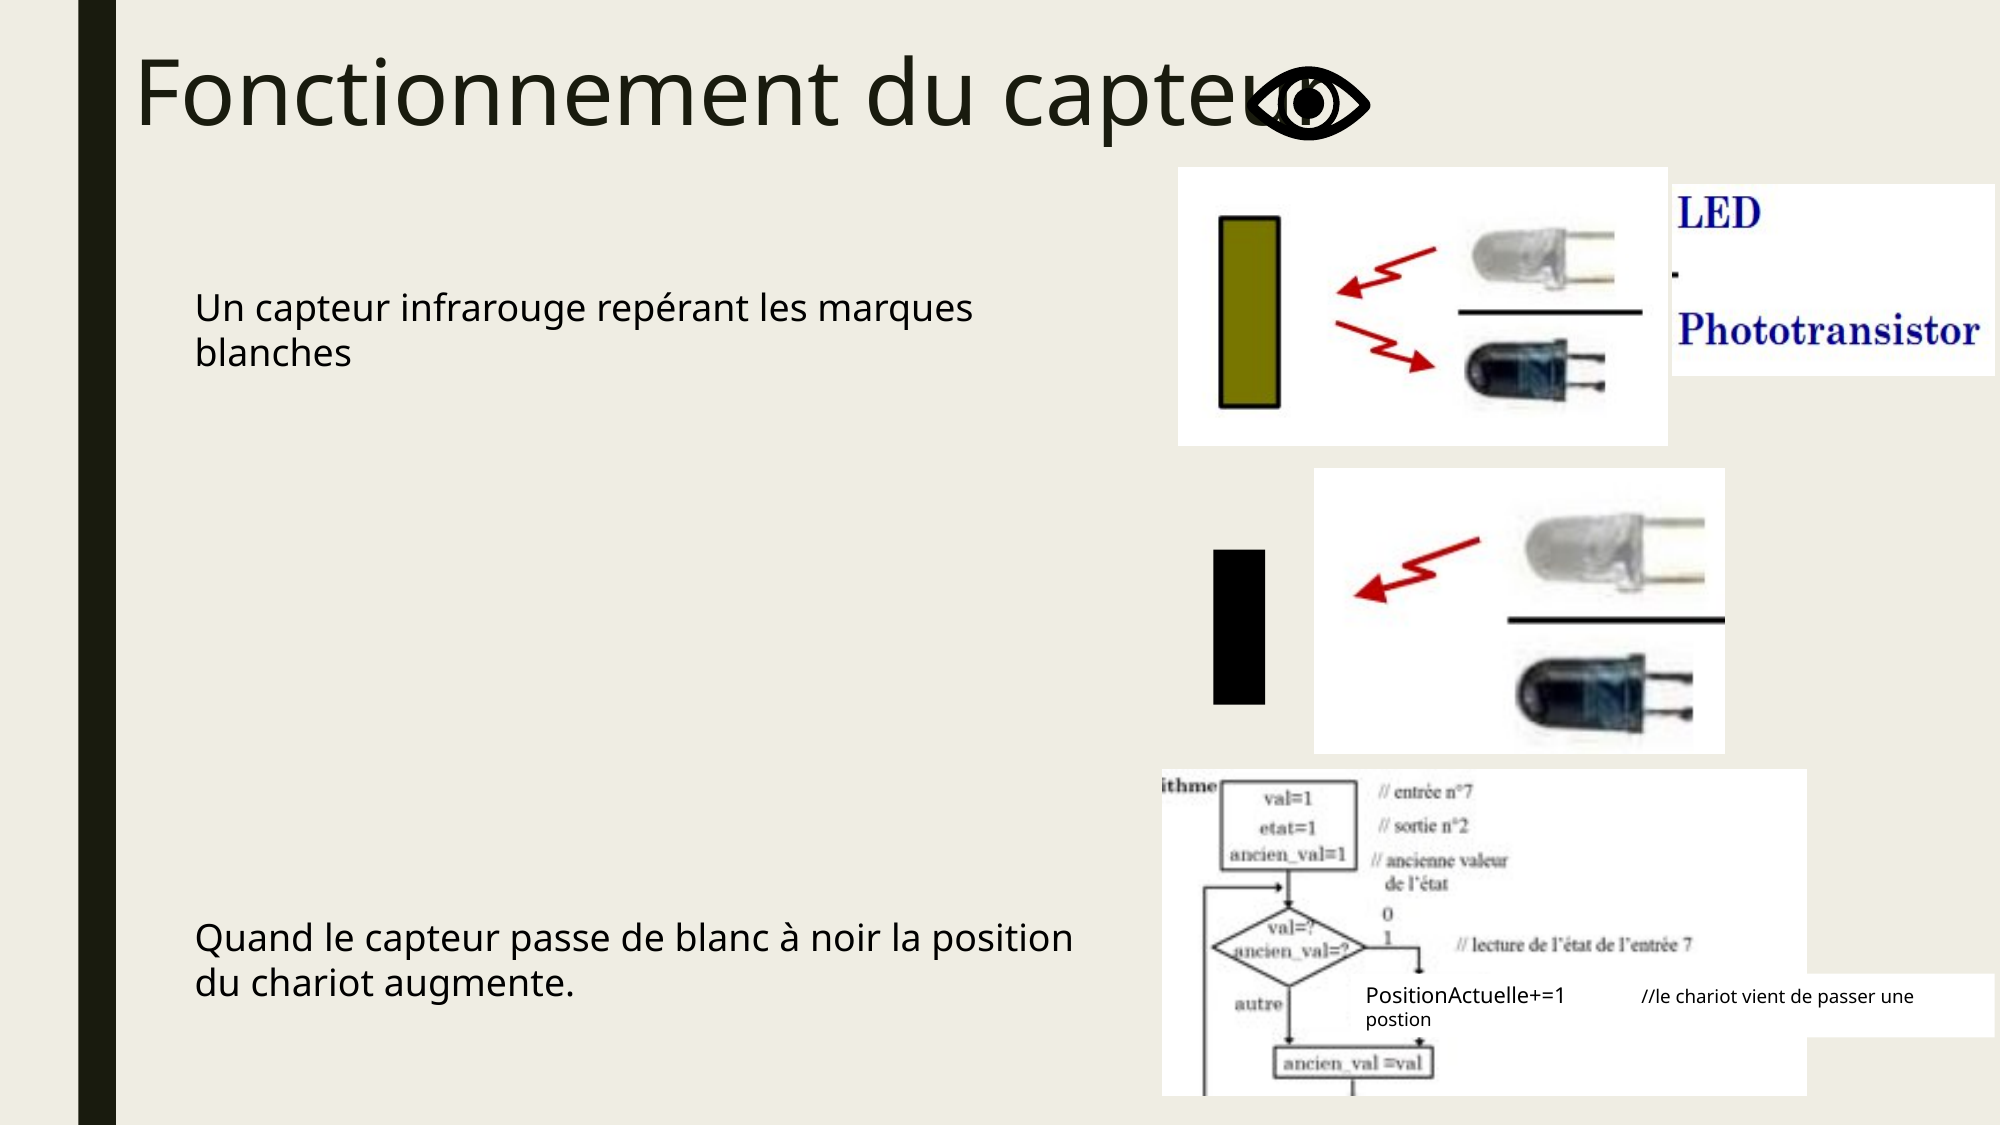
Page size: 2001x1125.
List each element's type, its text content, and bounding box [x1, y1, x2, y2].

text_box [1213, 549, 1266, 705]
picture [1672, 184, 1995, 376]
title Fonctionnement du capteur [118, 39, 1694, 284]
picture [1314, 468, 1725, 754]
text_box Un capteur infrarouge repérant les marques blanches Quand le capteur passe de blanc à noir la position du chariot augmente. [179, 284, 1112, 974]
picture [1233, 28, 1384, 179]
picture [1178, 284, 1668, 446]
picture [1162, 769, 1807, 1096]
text_box PositionActuelle+=1 //le chariot vient de passer une postion [1350, 973, 1995, 1016]
